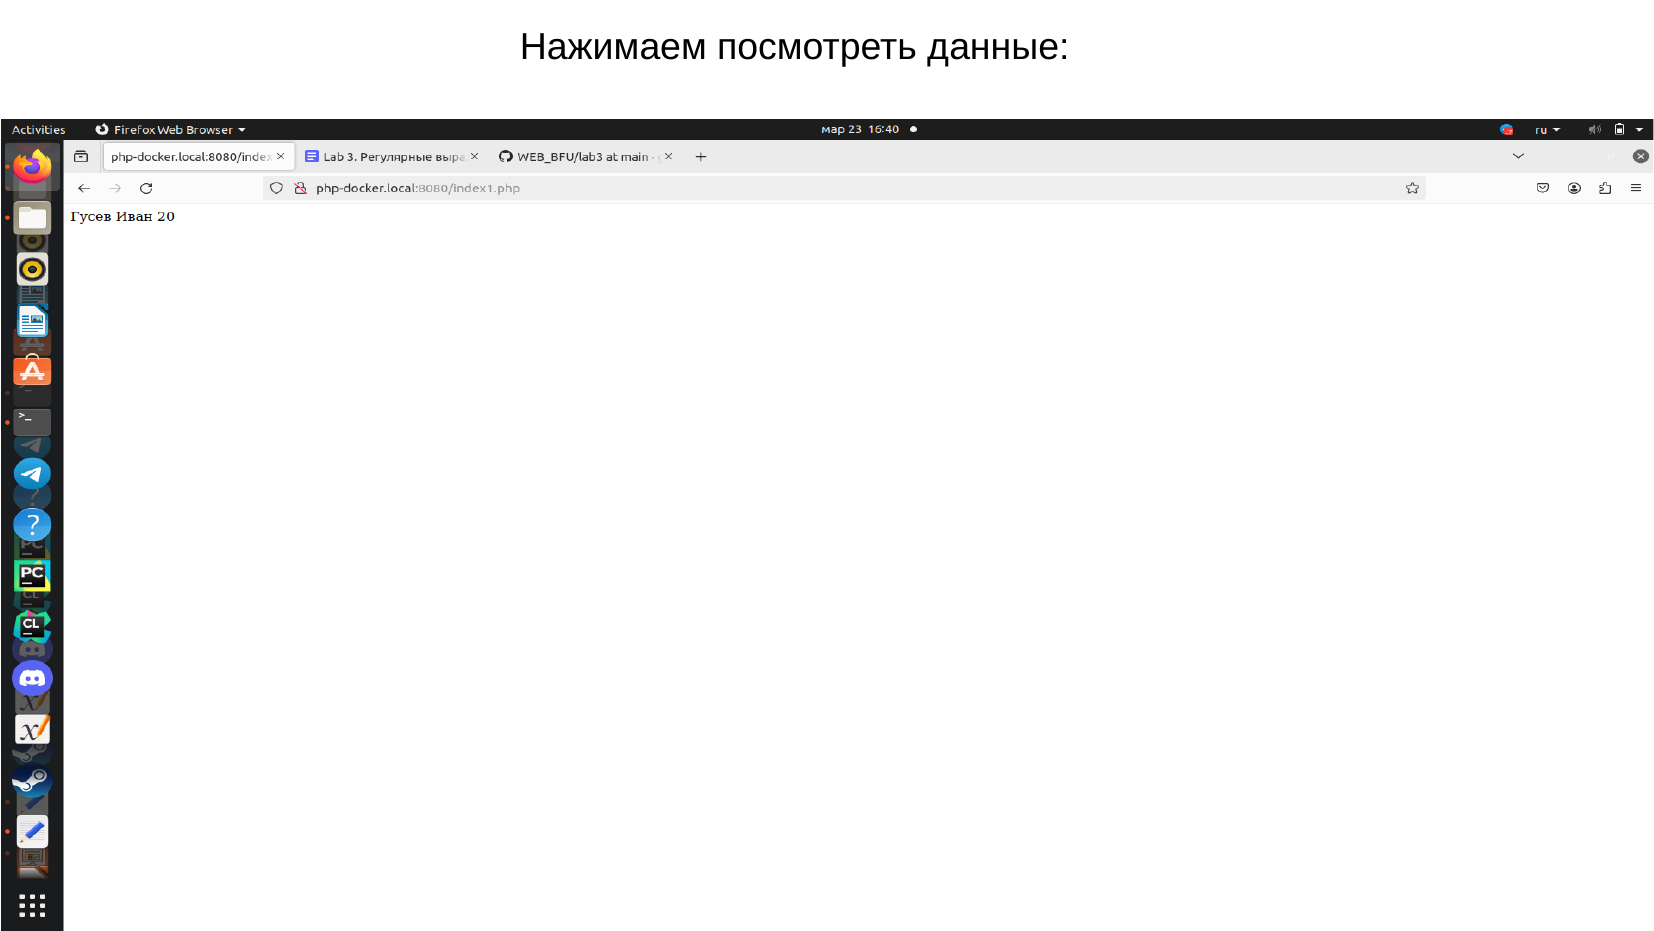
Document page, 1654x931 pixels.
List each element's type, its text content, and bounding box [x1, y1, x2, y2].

text_box Нажимаем посмотреть данные: [450, 18, 1141, 76]
picture [1, 119, 1654, 931]
